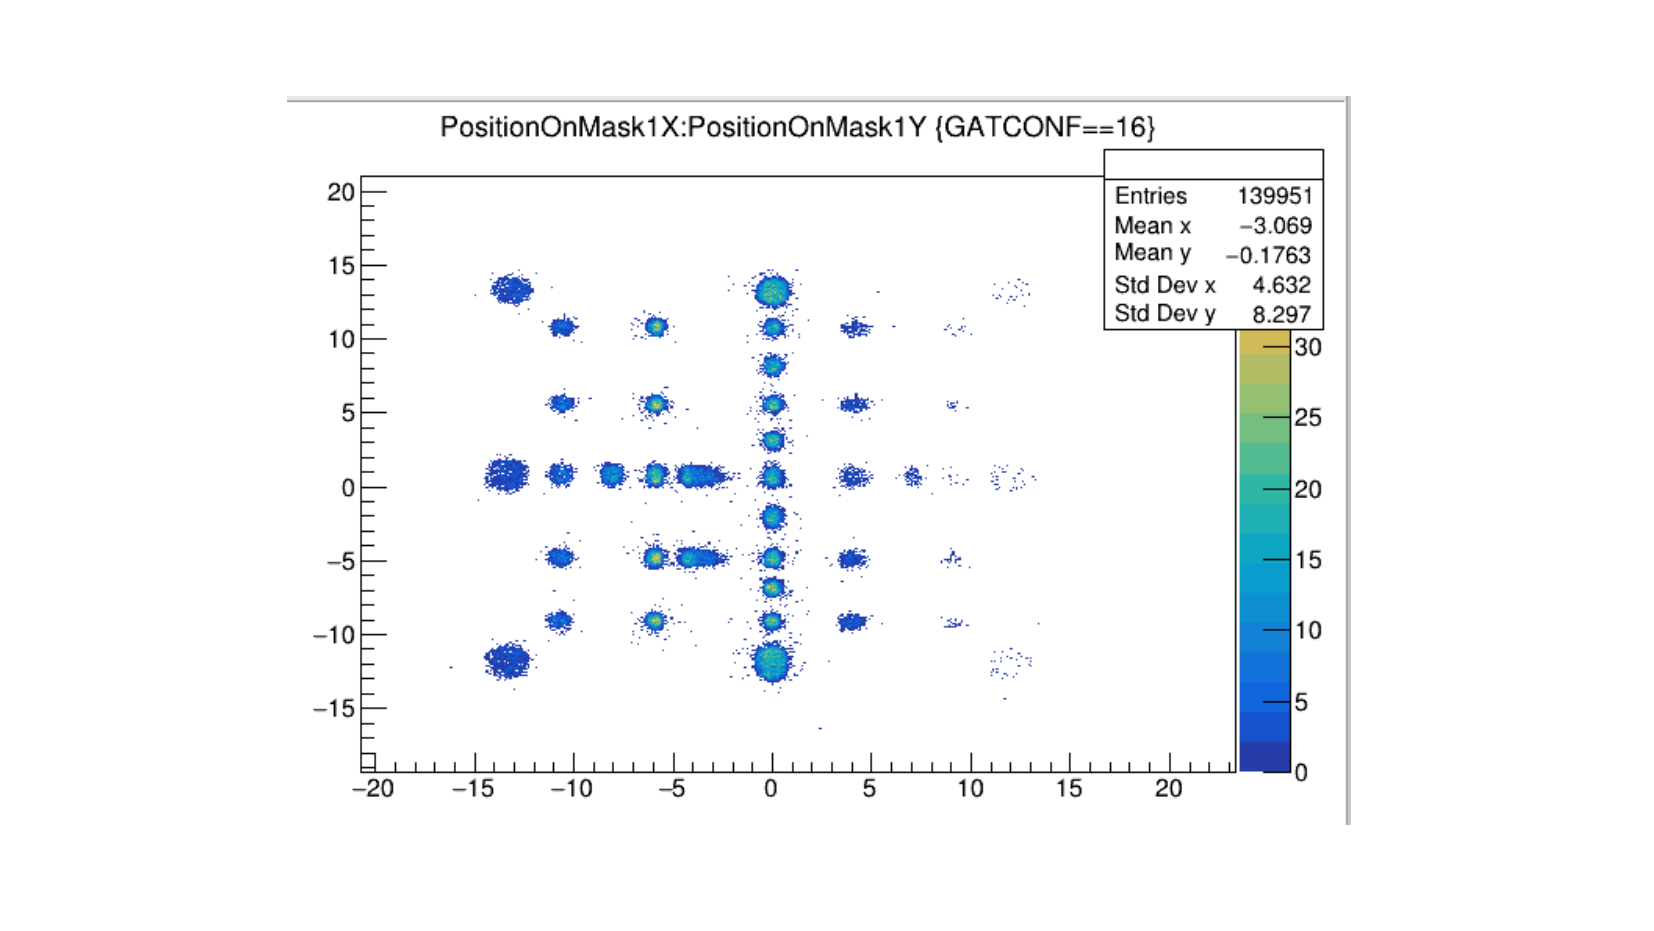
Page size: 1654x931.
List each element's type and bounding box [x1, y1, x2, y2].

picture [287, 96, 1351, 826]
